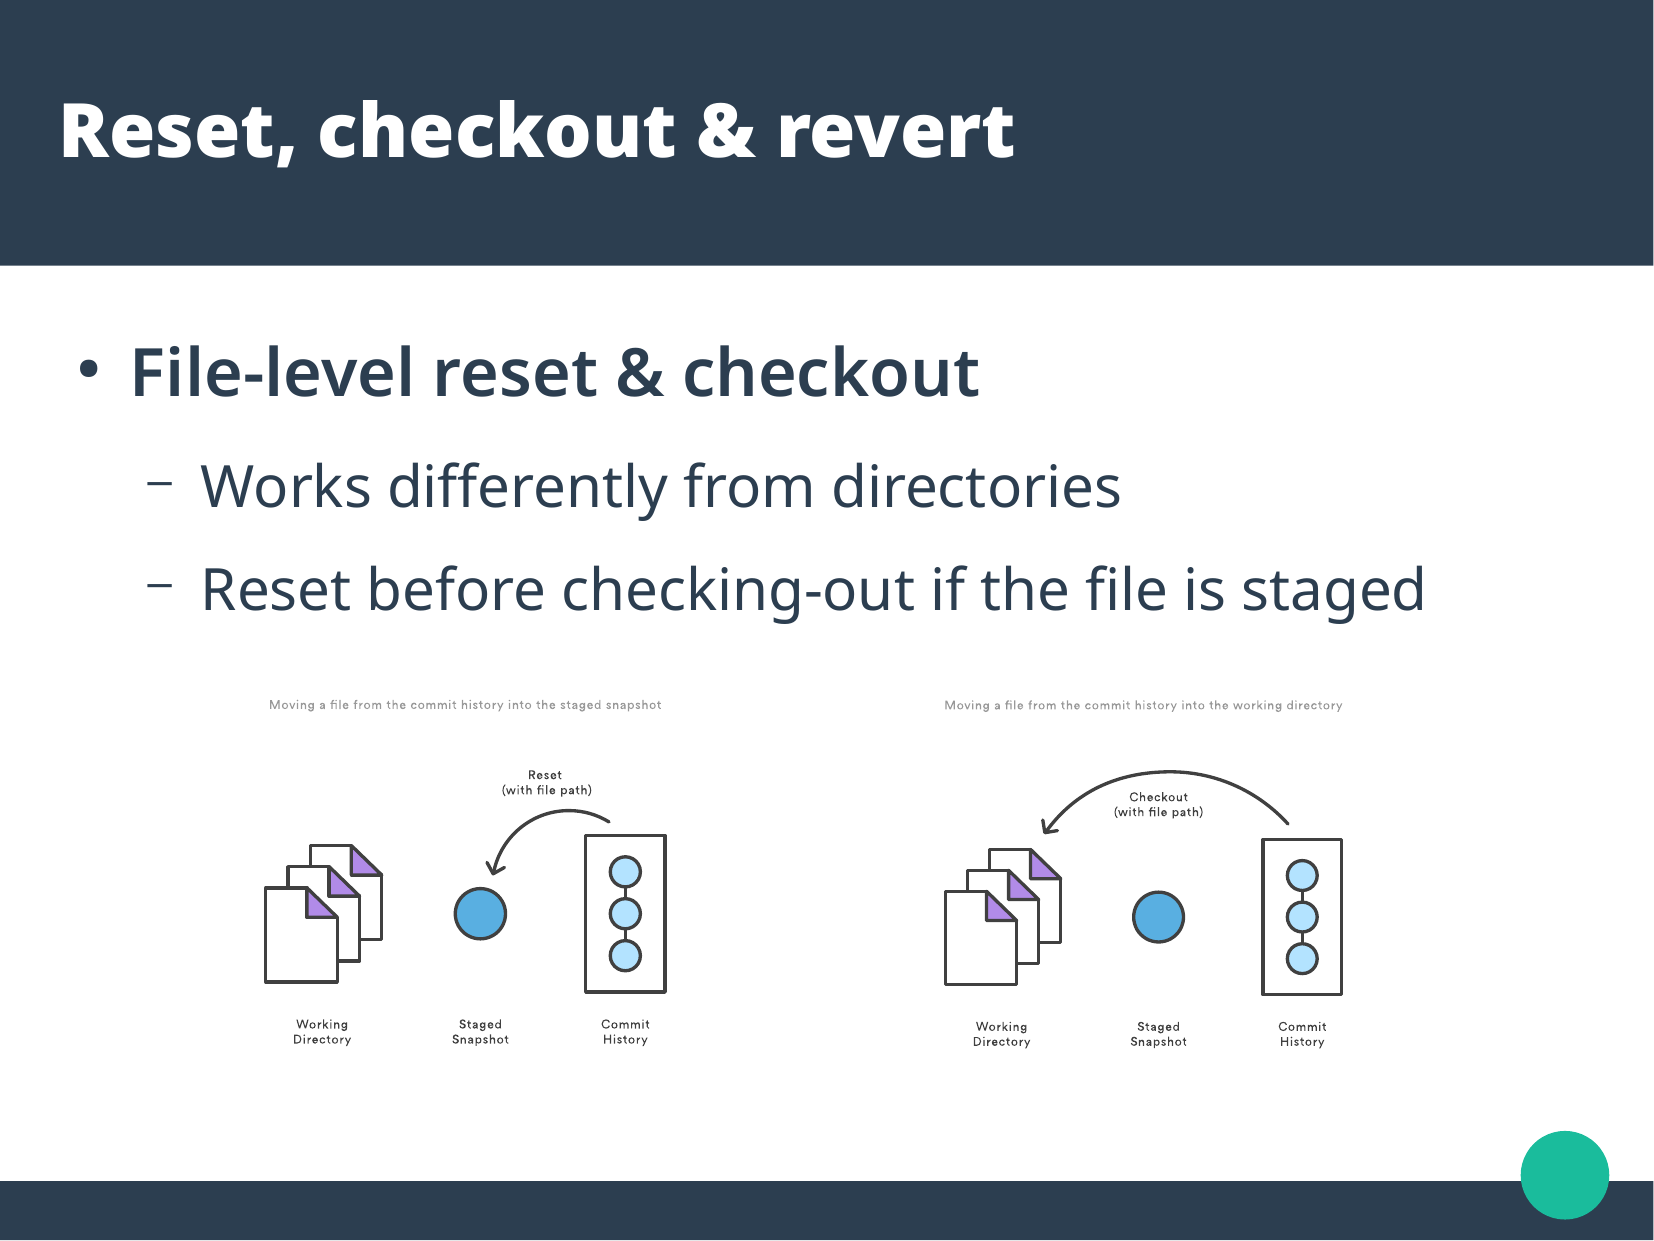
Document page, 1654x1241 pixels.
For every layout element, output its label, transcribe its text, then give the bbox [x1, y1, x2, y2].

picture [129, 696, 801, 1052]
picture [811, 696, 1477, 1052]
list File-level reset & checkout Works differently from directories Reset before checking-out if the file is staged [59, 324, 1595, 1152]
title Reset, checkout & revert [59, 49, 1595, 207]
